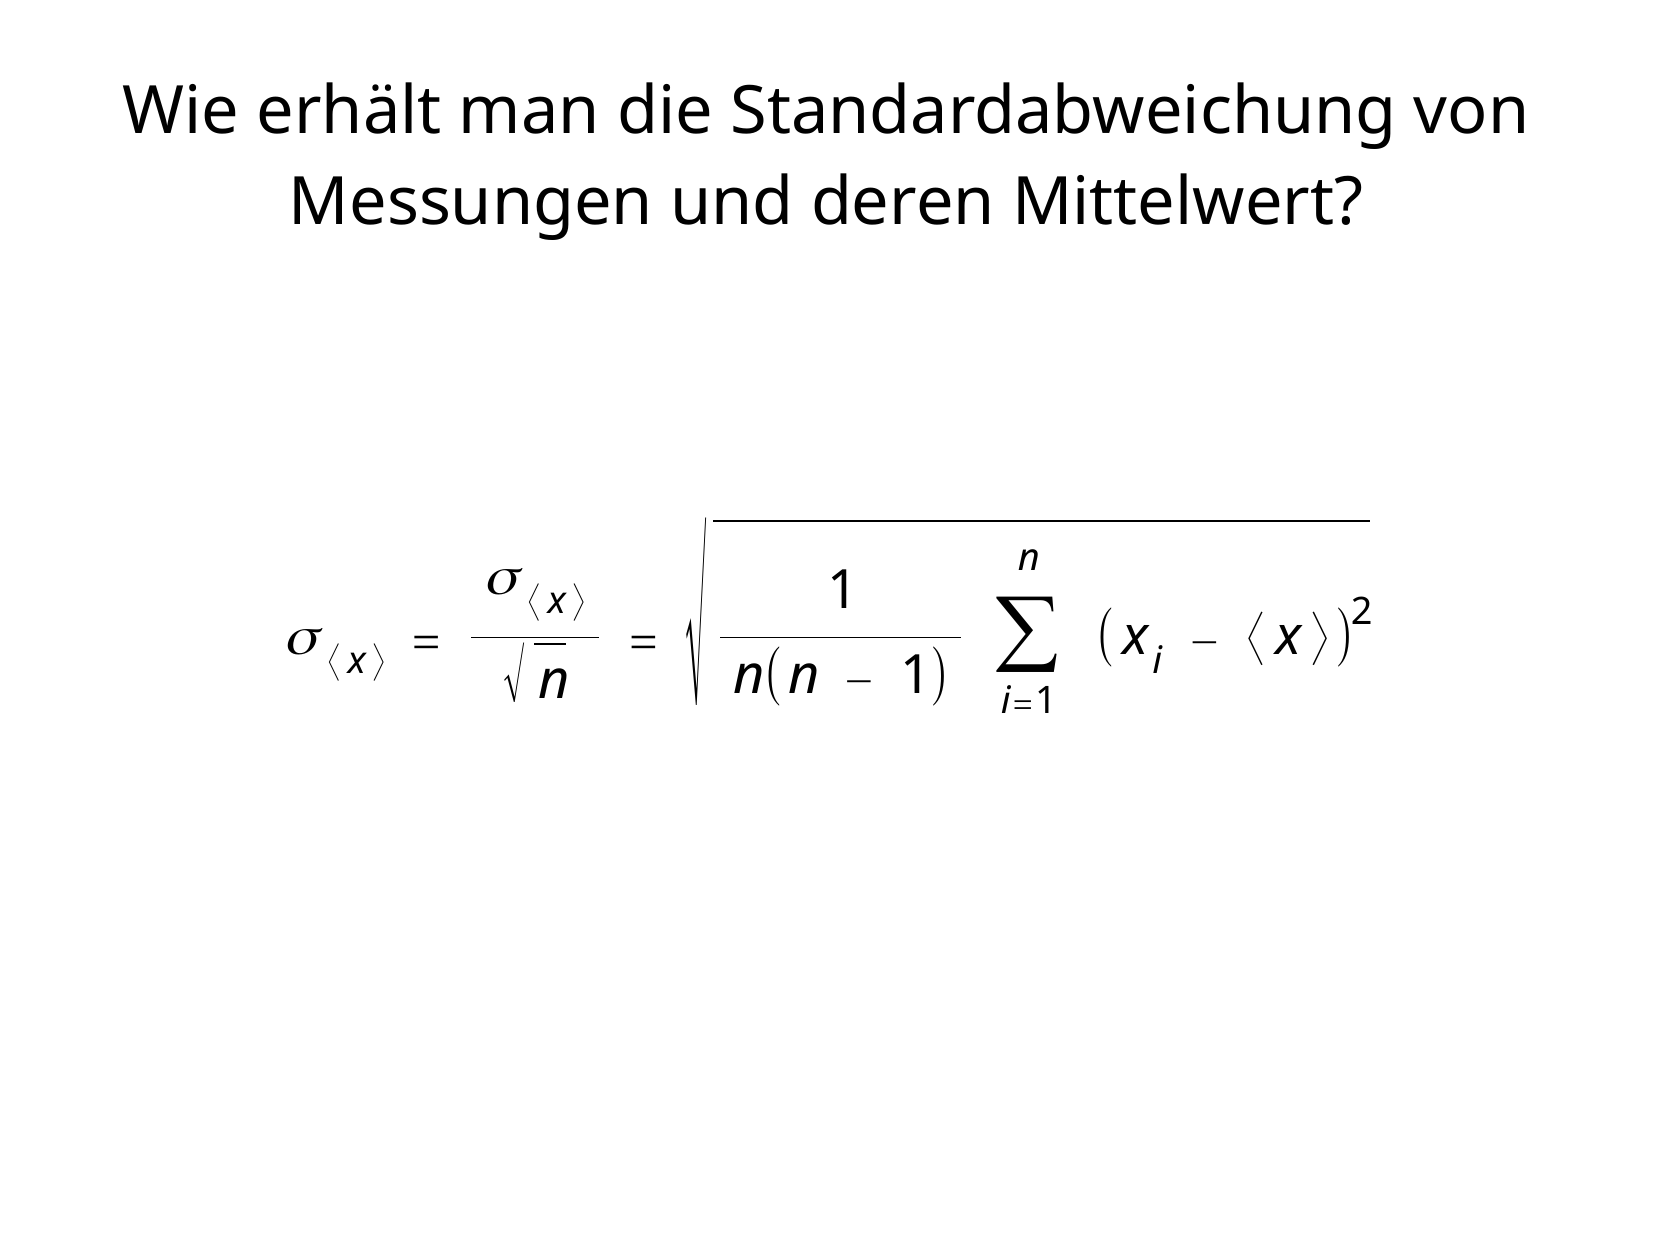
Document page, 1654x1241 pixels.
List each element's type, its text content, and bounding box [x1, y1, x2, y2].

chart [277, 516, 1377, 724]
title Wie erhält man die Standardabweichung von Messungen und deren Mittelwert? [82, 49, 1571, 257]
